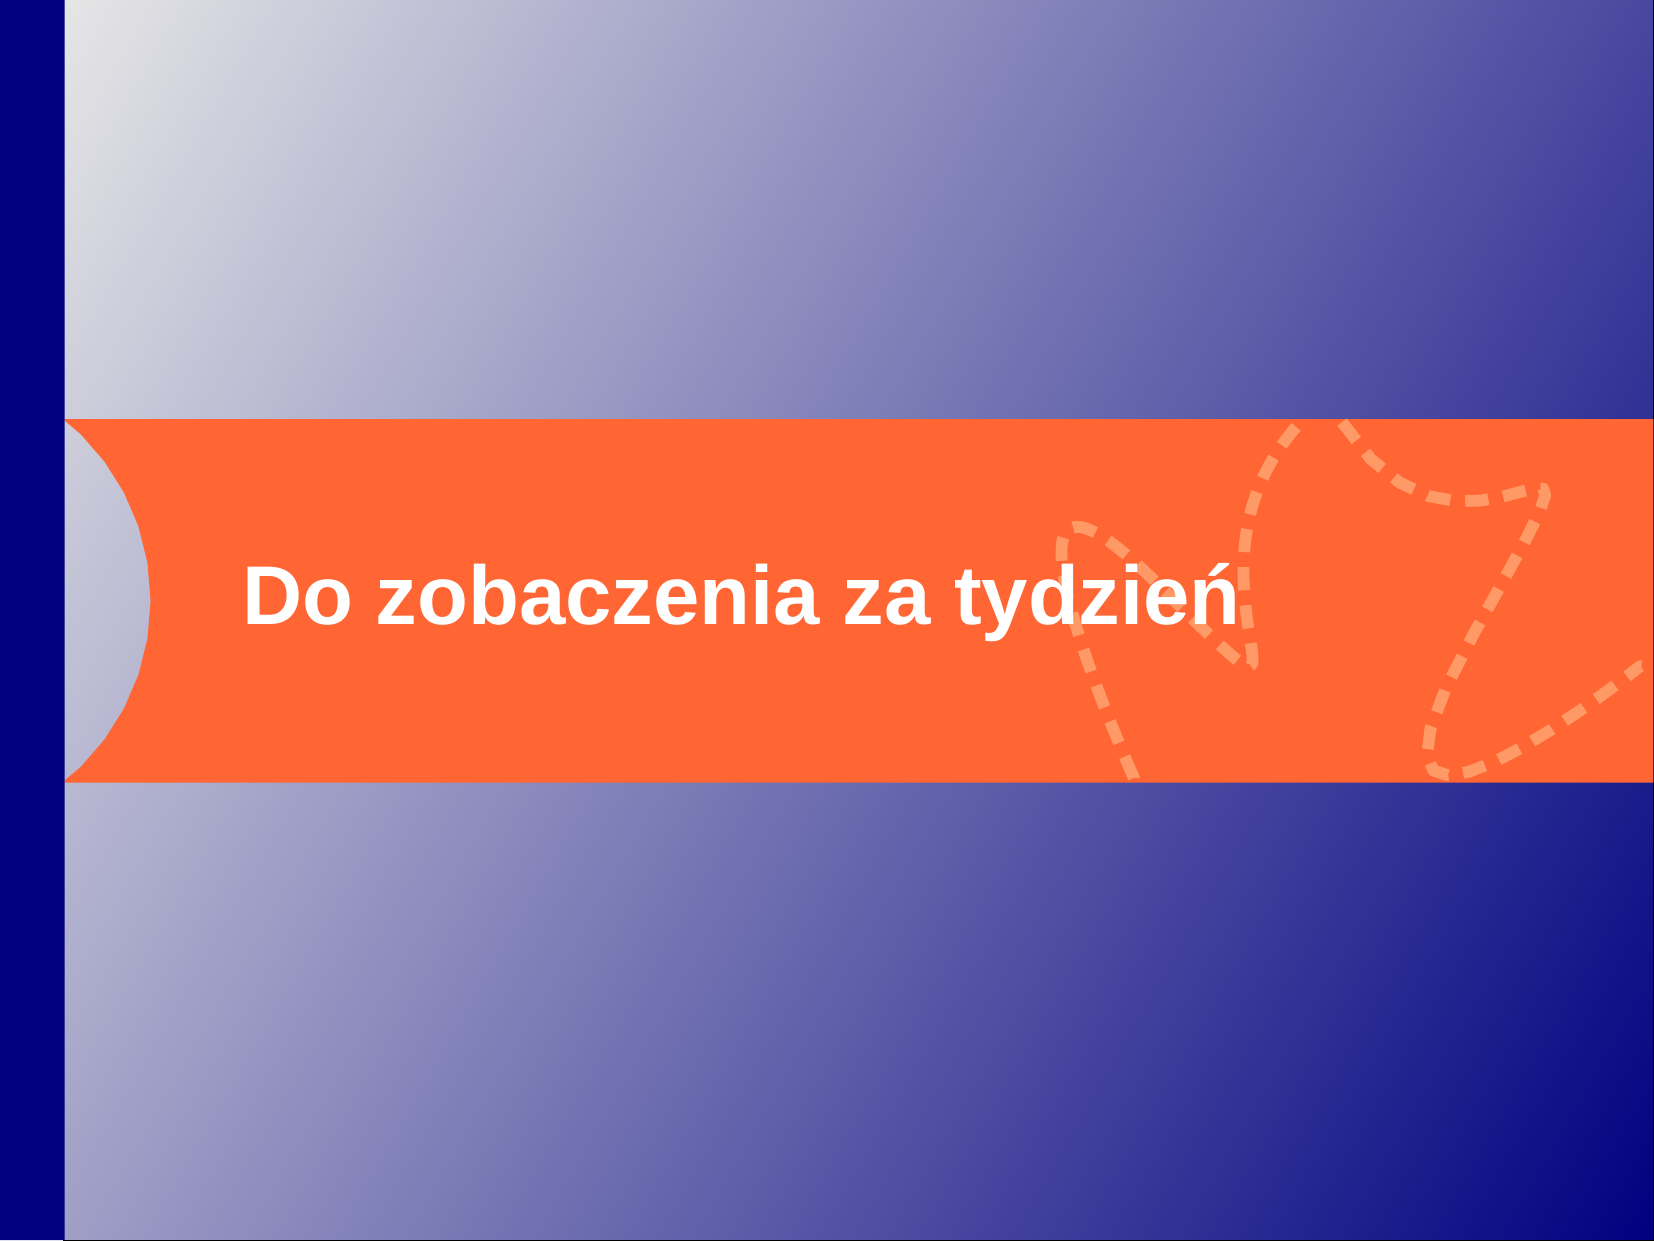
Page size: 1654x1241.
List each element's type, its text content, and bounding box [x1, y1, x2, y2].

title Do zobaczenia za tydzień [242, 497, 1450, 704]
